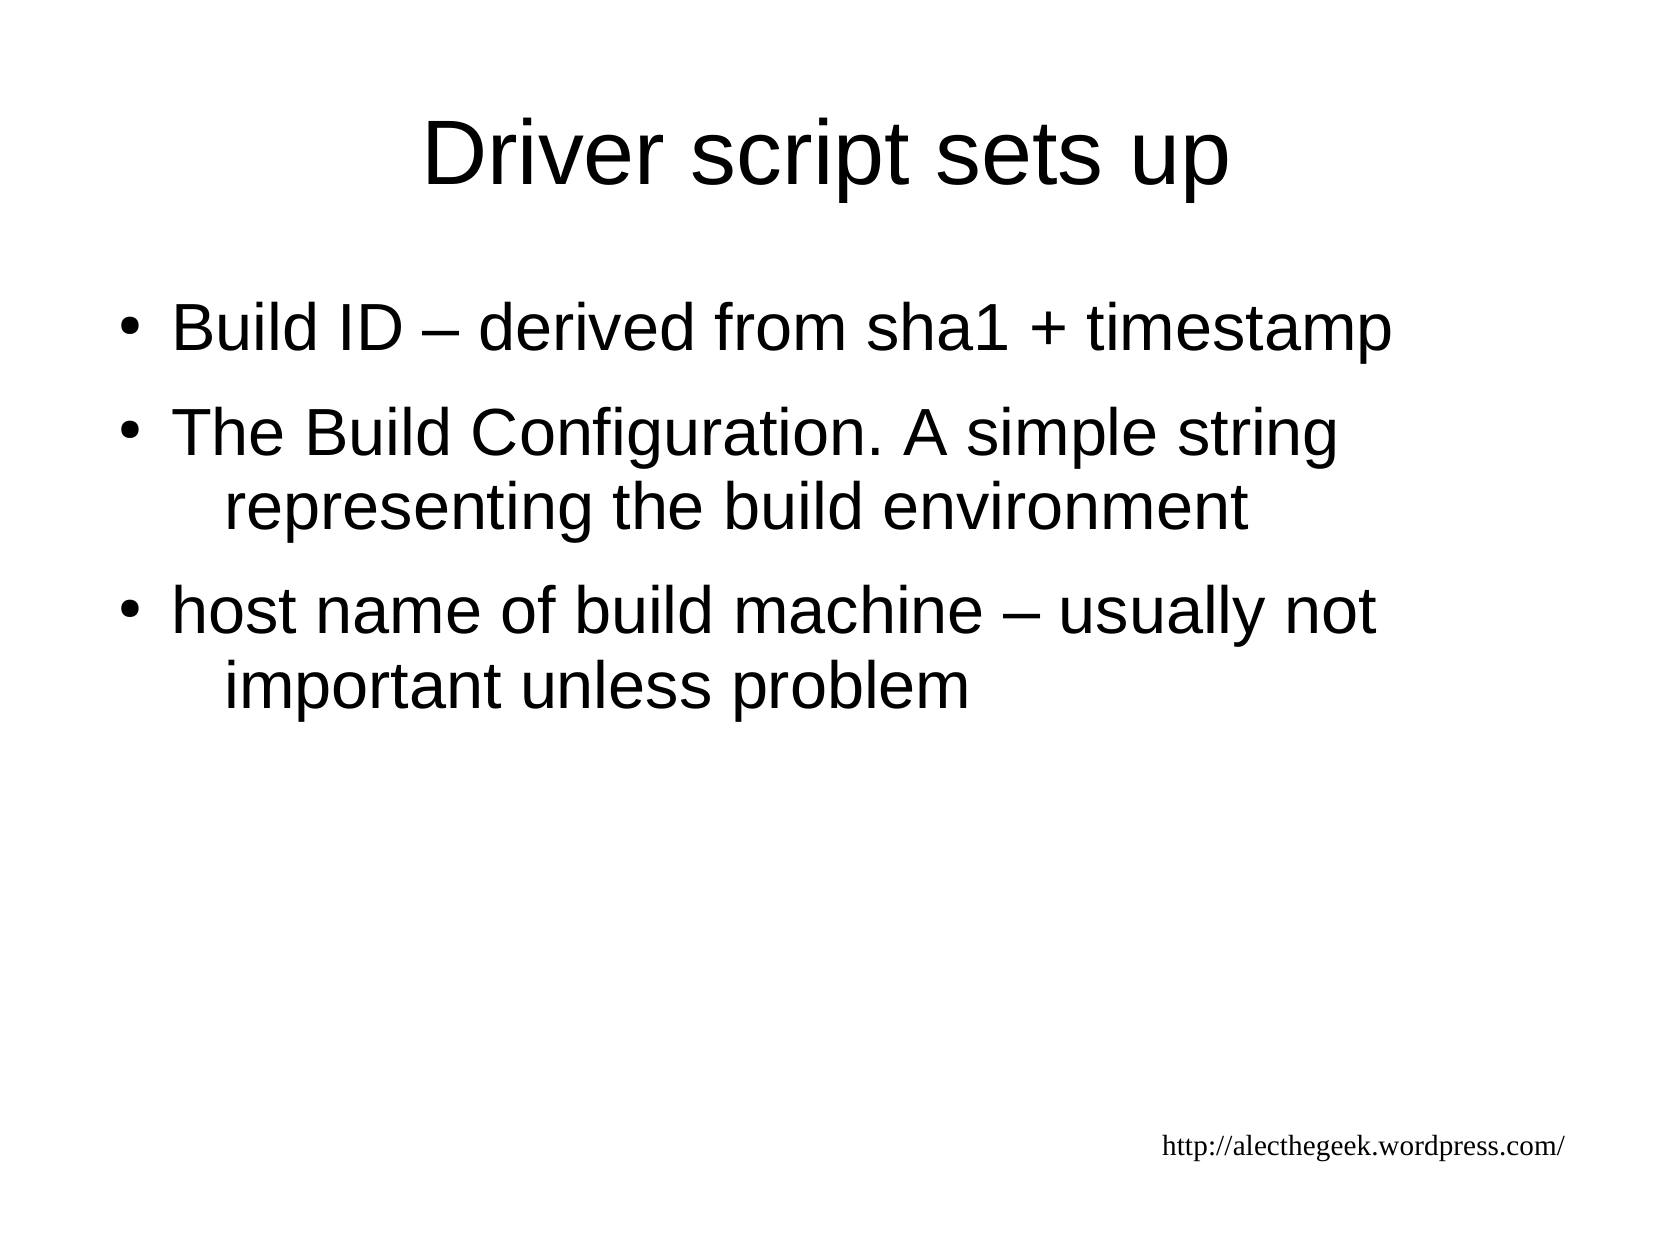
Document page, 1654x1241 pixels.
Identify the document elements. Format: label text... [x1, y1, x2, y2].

title Driver script sets up [82, 49, 1571, 257]
list Build ID – derived from sha1 + timestamp The Build Configuration. A simple string representing the build environment host name of build machine – usually not important unless problem [82, 290, 1571, 1109]
